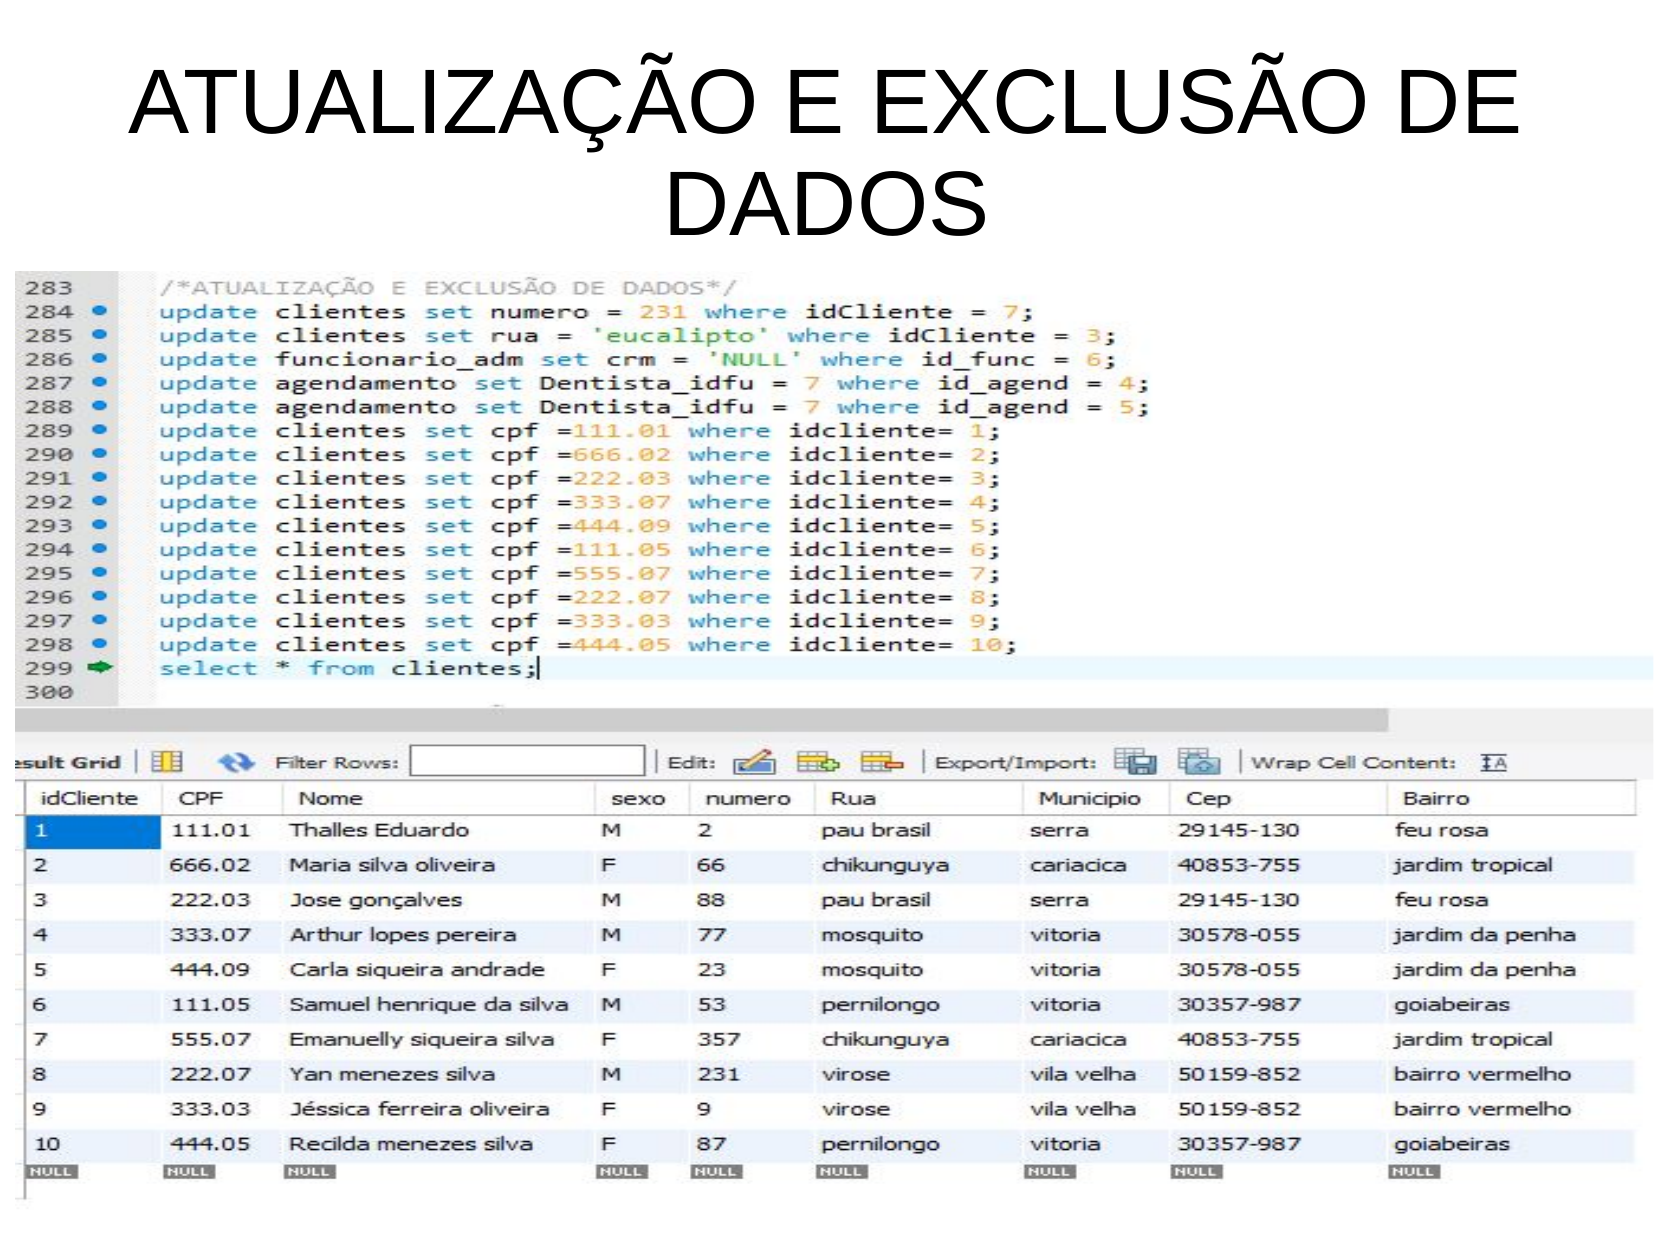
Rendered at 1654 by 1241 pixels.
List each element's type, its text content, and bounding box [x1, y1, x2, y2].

title ATUALIZAÇÃO E EXCLUSÃO DE DADOS [82, 49, 1571, 257]
picture [15, 271, 1654, 1214]
